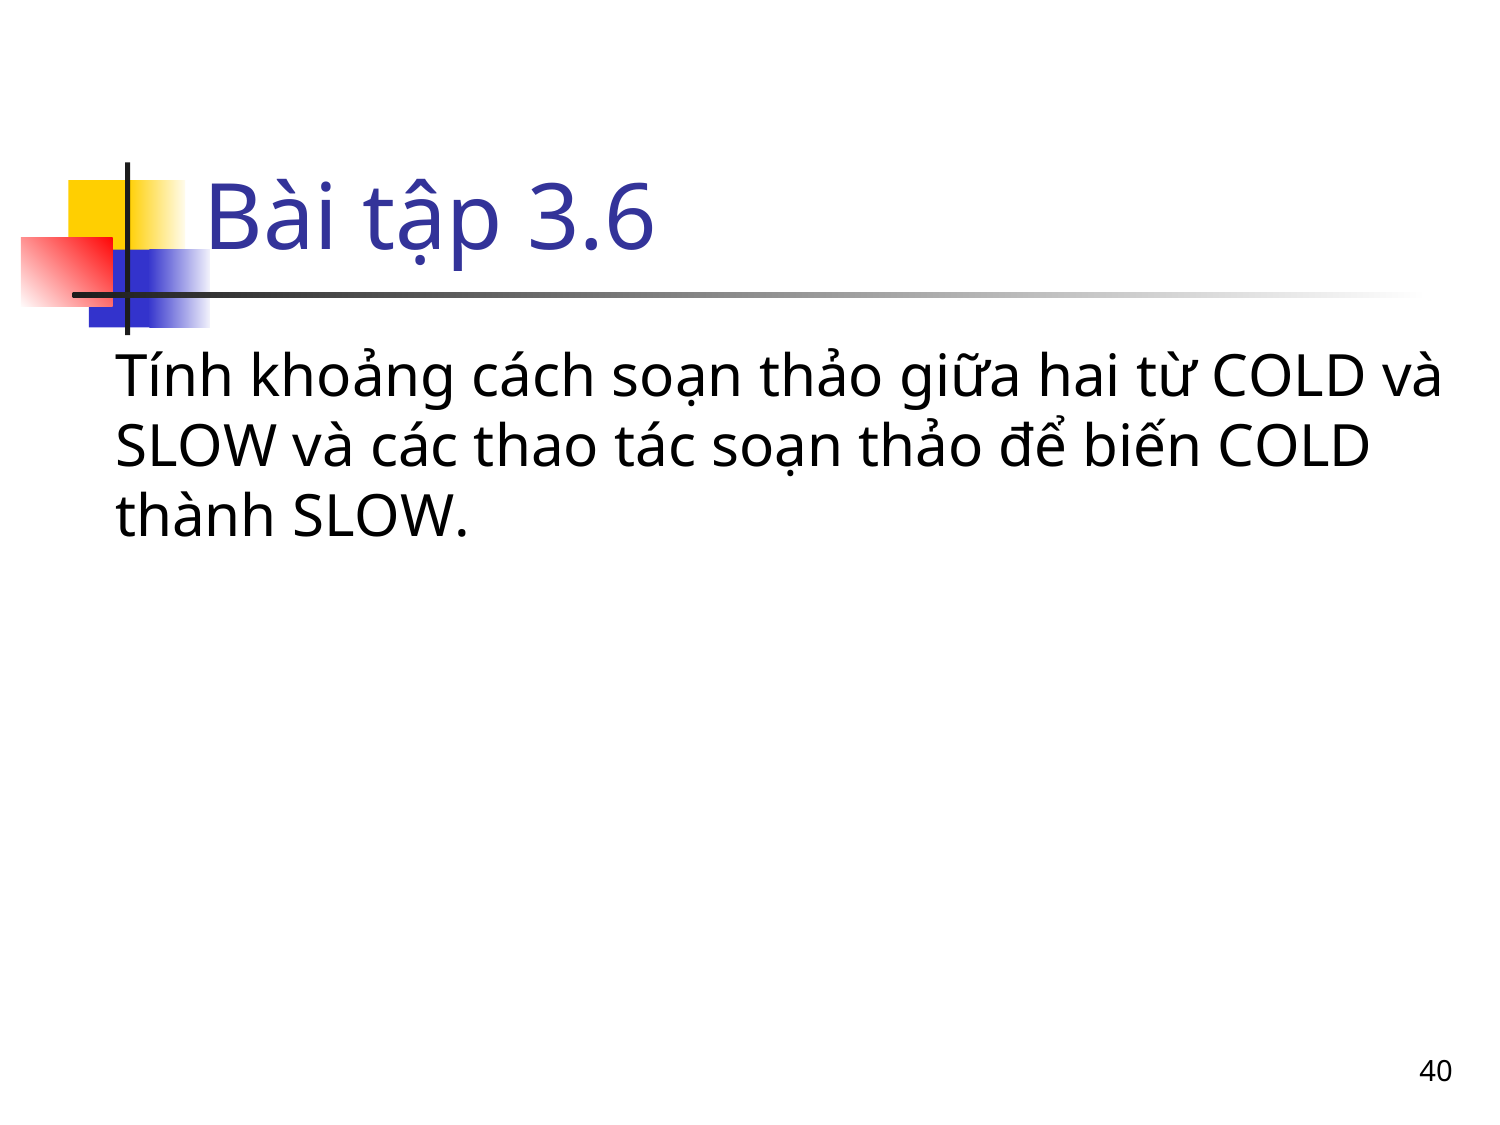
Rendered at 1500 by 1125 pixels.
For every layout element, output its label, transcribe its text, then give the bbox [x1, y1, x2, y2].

text_box <number> [1155, 1024, 1468, 1100]
list Tính khoảng cách soạn thảo giữa hai từ COLD và SLOW và các thao tác soạn thảo để biến COLD thành SLOW. [100, 331, 1469, 1007]
title Bài tập 3.6 [188, 35, 1468, 276]
